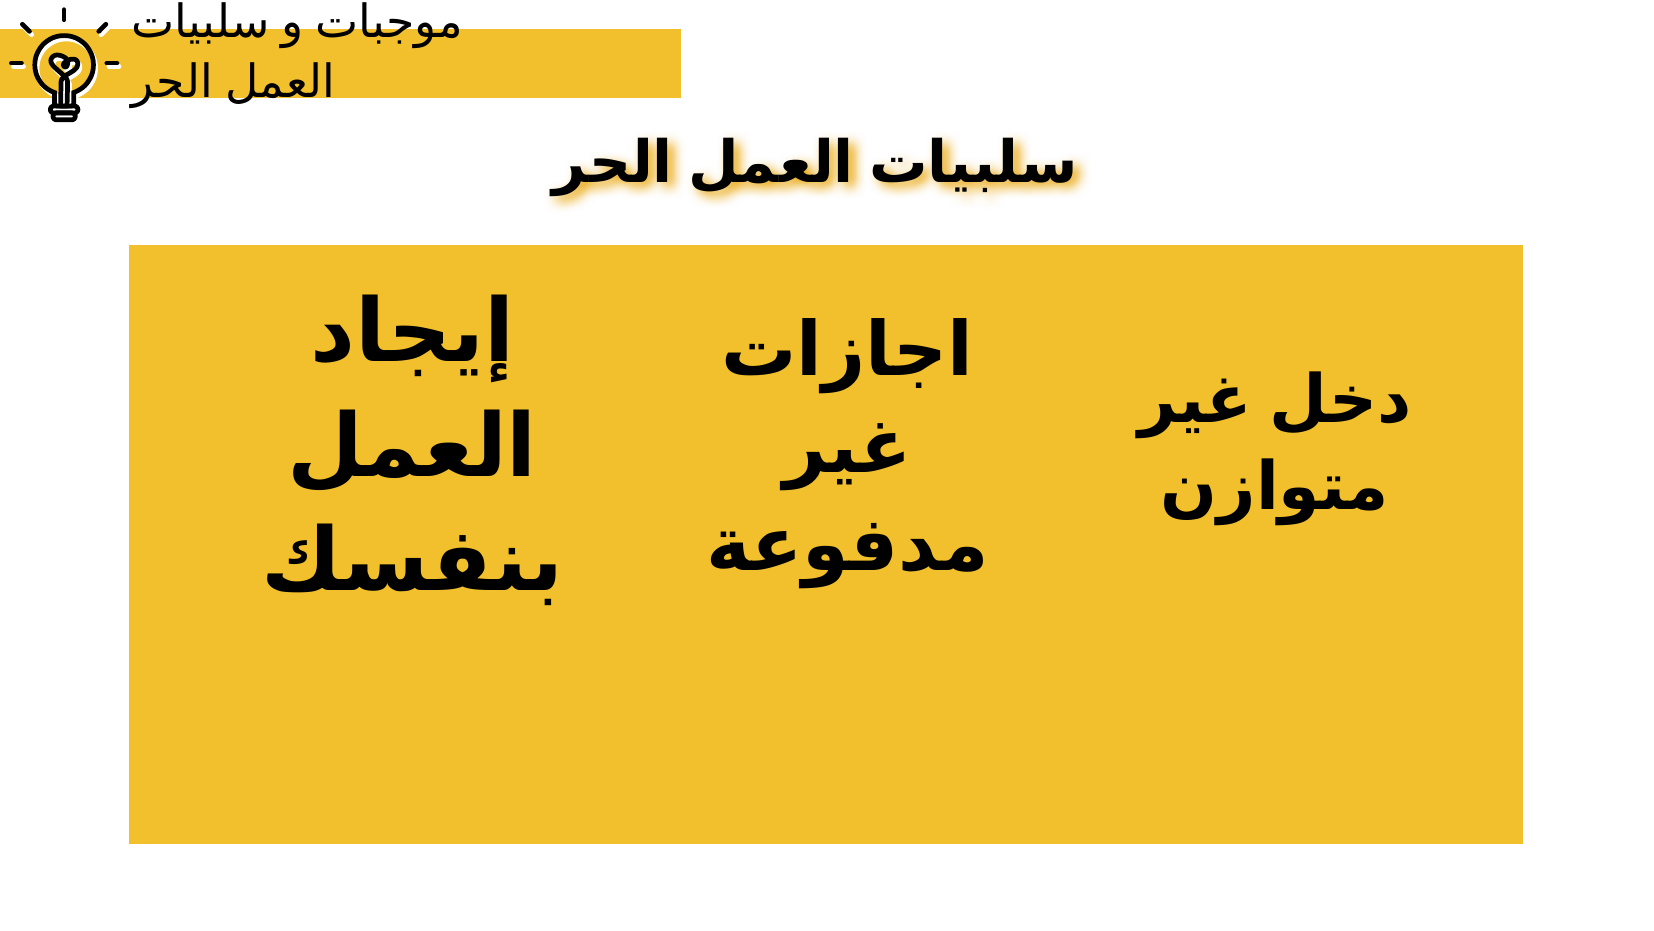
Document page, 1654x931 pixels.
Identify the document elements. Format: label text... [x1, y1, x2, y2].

title اجازات غير مدفوعة [690, 370, 1006, 539]
title موجبات و سلبيات العمل الحر [131, 16, 578, 97]
title سلبيات العمل الحر [265, 88, 1381, 248]
title دخل غير متوازن [1125, 337, 1426, 563]
title إيجاد العمل بنفسك [255, 356, 571, 553]
